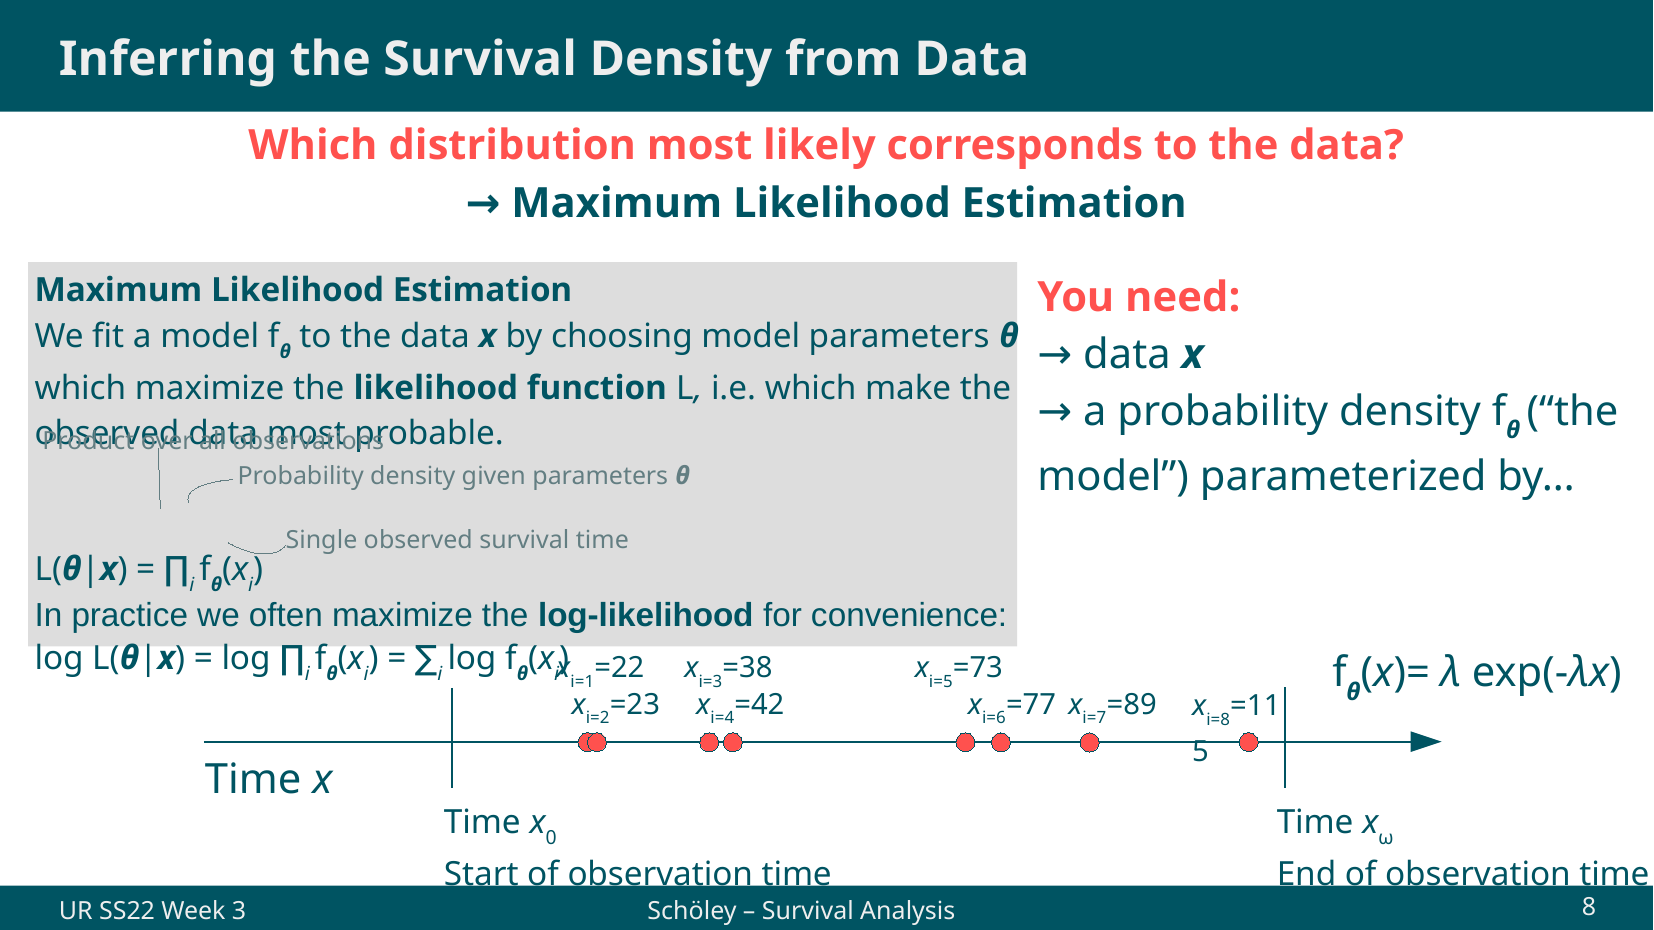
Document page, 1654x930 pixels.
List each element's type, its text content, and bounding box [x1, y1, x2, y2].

text_box [991, 732, 1011, 752]
title Inferring the Survival Density from Data [58, 0, 1594, 107]
text_box You need: → data x → a probability density fθ (“the model”) parameterized by… [1022, 259, 1635, 480]
text_box [577, 732, 607, 752]
text_box xi=5=73 [899, 639, 1006, 696]
text_box [1080, 732, 1100, 753]
text_box fθ(x)= λ exp(-λx) [1317, 634, 1646, 757]
text_box xi=6=77 [953, 675, 1053, 732]
text_box Maximum Likelihood Estimation We fit a model fθ to the data x by choosing model parameters θ which maximize the likelihood function L, i.e. which make the observed data most probable. L(θ|x) = ∏i fθ(xi) In practice we often maximize the log-likelihood for convenience: log L(θ|x) = log ∏i fθ(xi) = ∑i log fθ(xi) [19, 259, 1023, 644]
text_box [955, 732, 976, 752]
text_box xi=1=22 [541, 639, 648, 696]
text_box Which distribution most likely corresponds to the data? → Maximum Likelihood Estimation [19, 107, 1634, 259]
text_box Probability density given parameters θ [222, 450, 631, 495]
text_box xi=3=38 [669, 639, 776, 696]
text_box Time x0 Start of observation time [429, 790, 1151, 905]
text_box Product over all observations [27, 415, 345, 460]
text_box xi=8=115 [1177, 676, 1306, 733]
text_box [699, 732, 719, 752]
text_box xi=4=42 [681, 675, 788, 732]
text_box Time x [190, 741, 912, 856]
text_box Time xω End of observation time [1262, 790, 1653, 905]
text_box xi=2=23 [556, 675, 663, 732]
text_box [723, 732, 743, 752]
text_box Single observed survival time [270, 514, 589, 559]
text_box xi=7=89 [1053, 675, 1160, 732]
text_box [1239, 733, 1259, 752]
